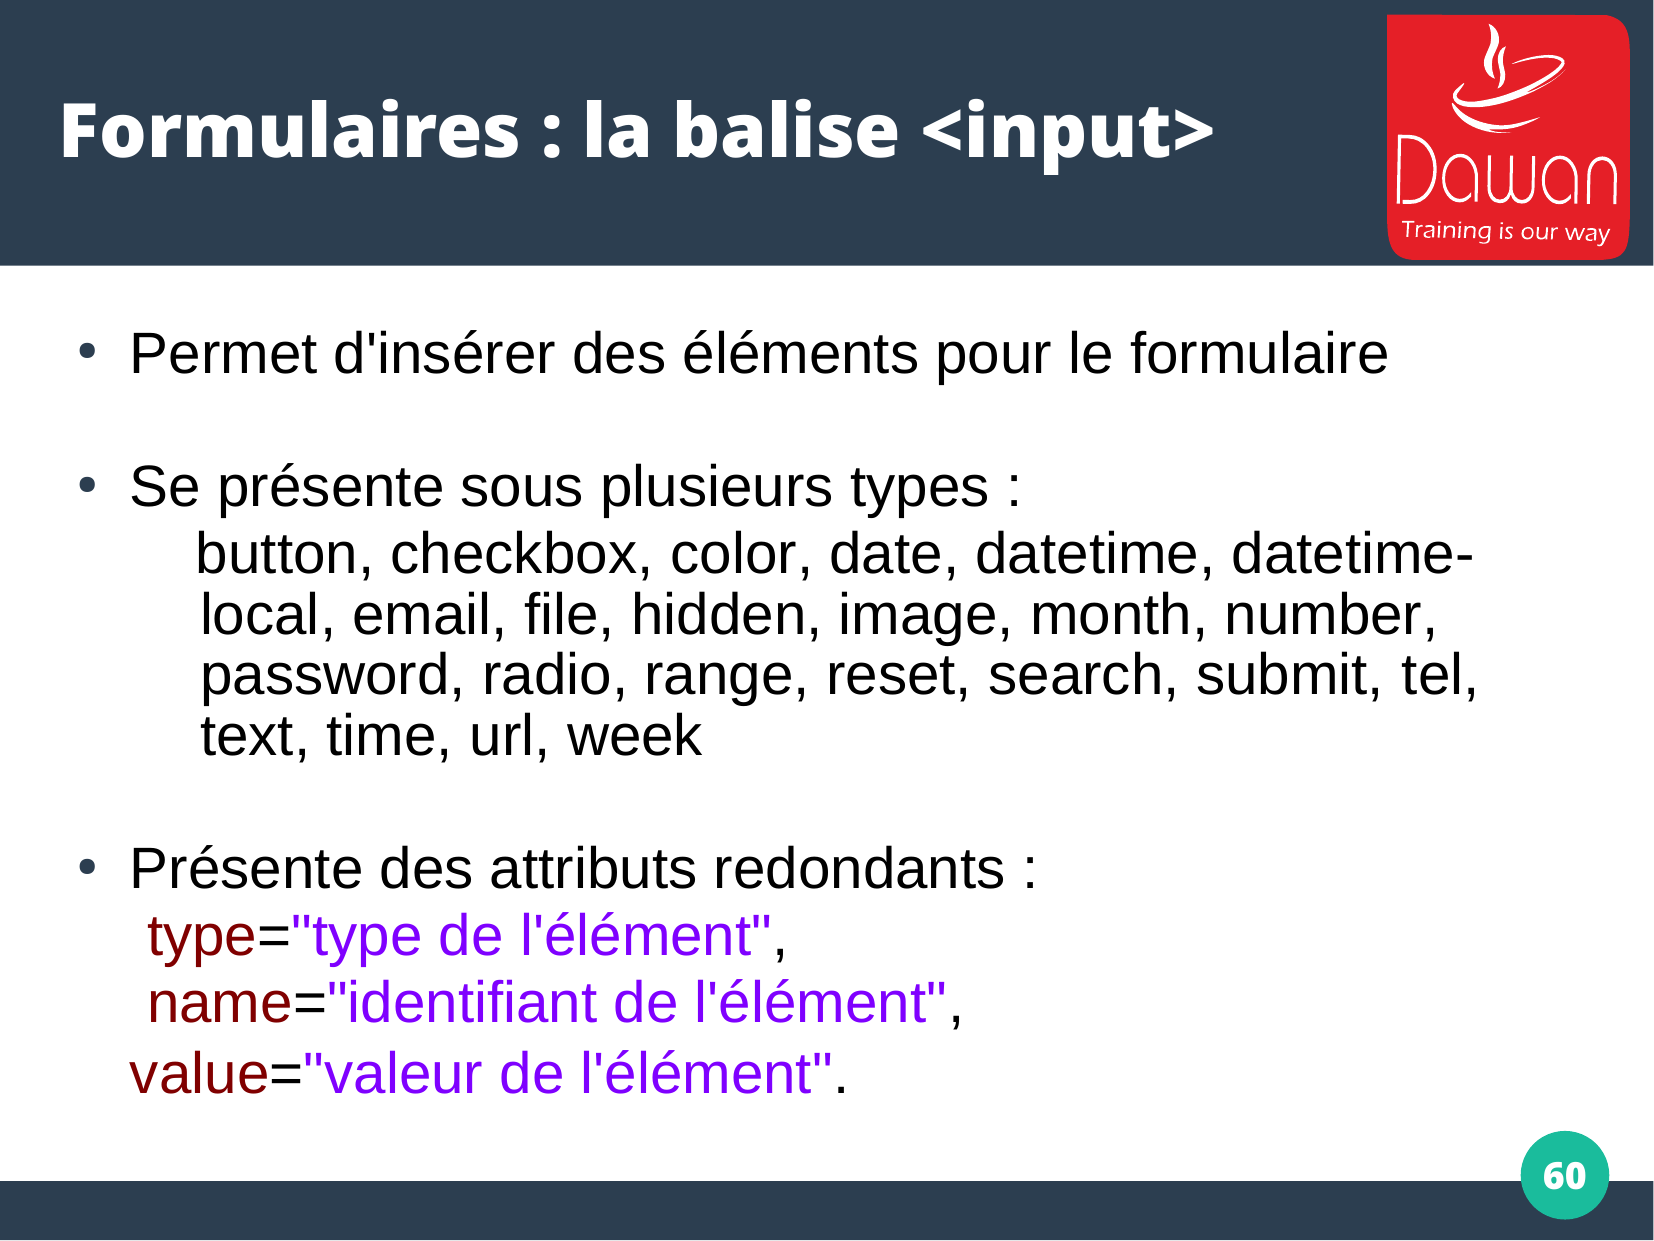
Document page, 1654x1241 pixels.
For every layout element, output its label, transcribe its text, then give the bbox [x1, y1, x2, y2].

list Permet d'insérer des éléments pour le formulaire Se présente sous plusieurs types : button, checkbox, color, date, datetime, datetime-local, email, file, hidden, image, month, number, password, radio, range, reset, search, submit, tel, text, time, url, week Présente des attributs redondants : type="type de l'élément", name="identifiant de l'élément", value="valeur de l'élément". [59, 324, 1595, 1152]
picture [1387, 14, 1630, 260]
title Formulaires : la balise <input> [59, 49, 1387, 207]
